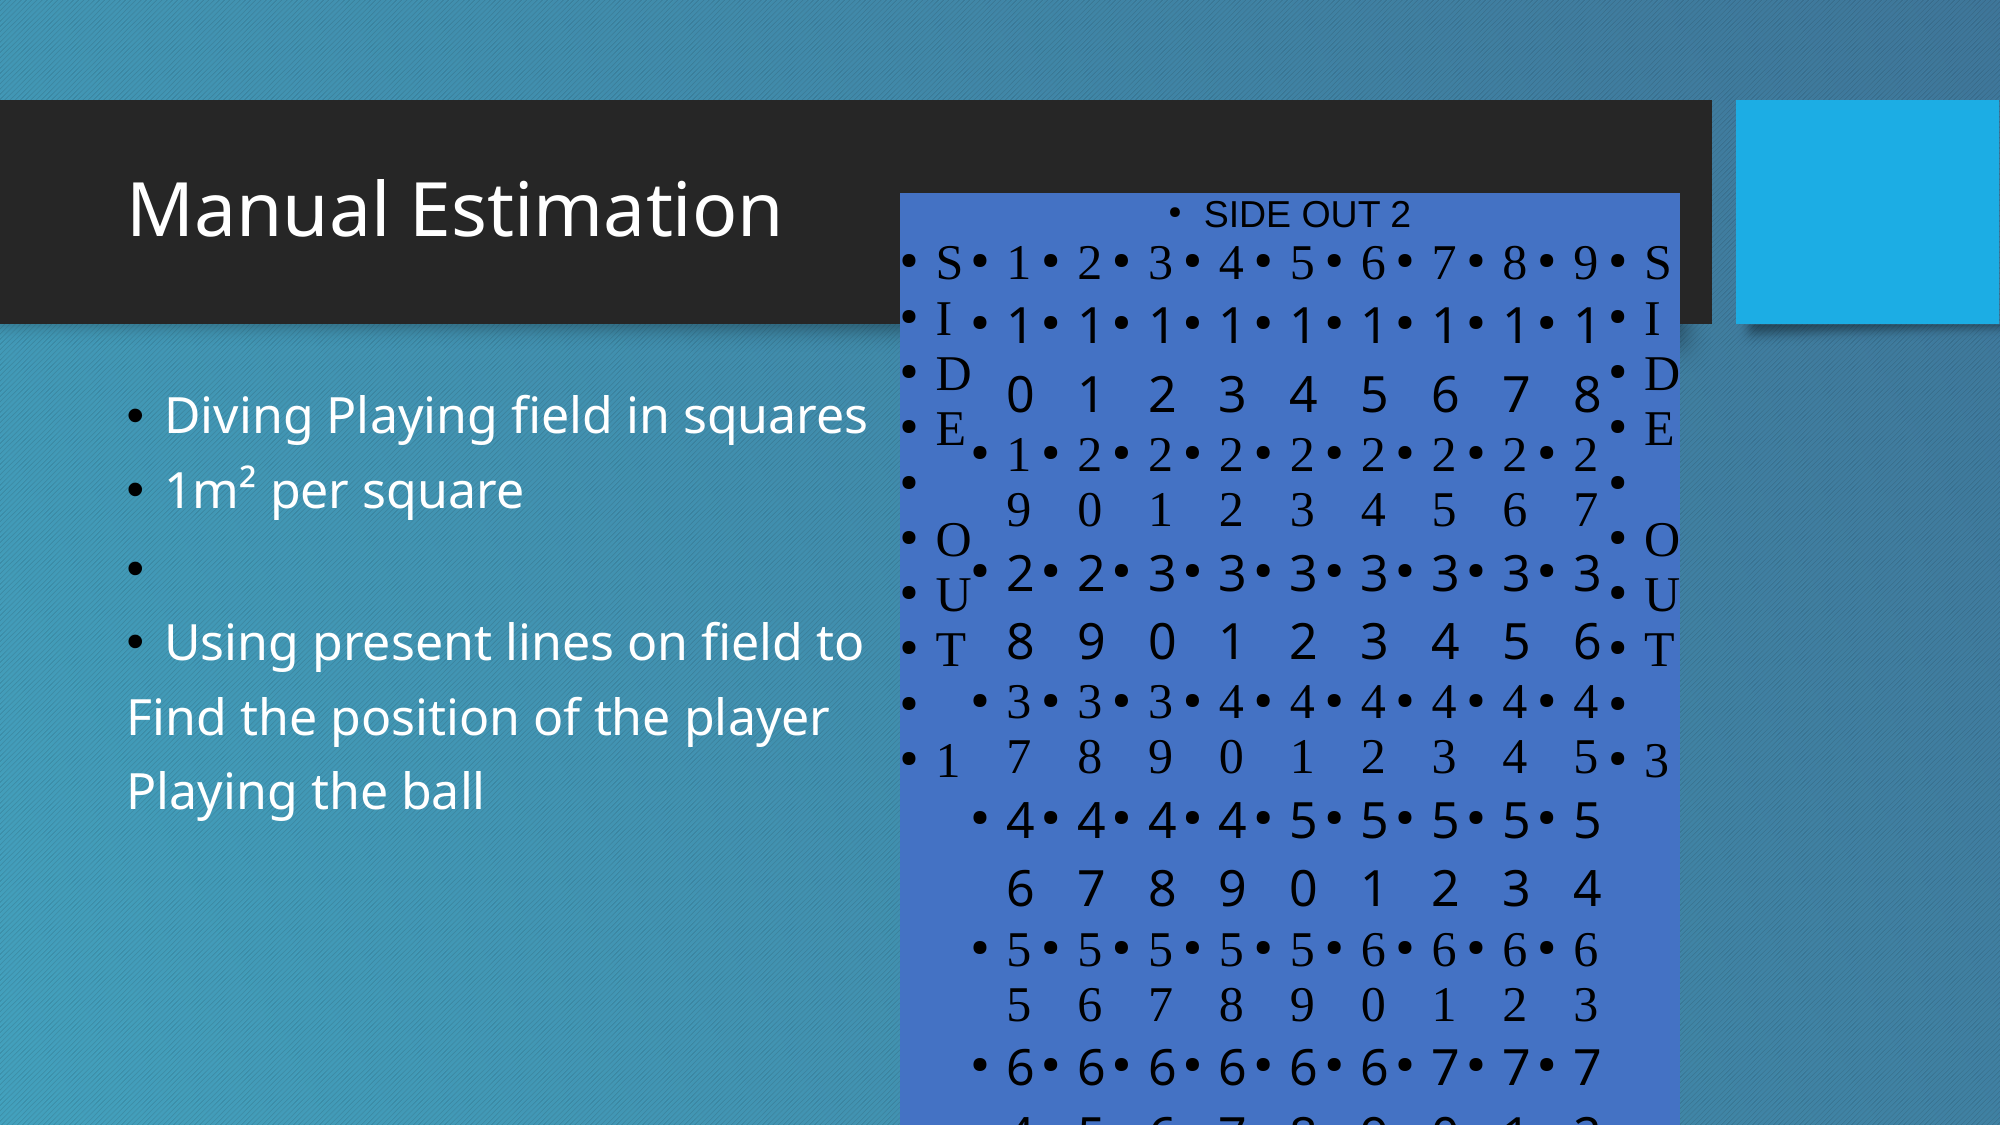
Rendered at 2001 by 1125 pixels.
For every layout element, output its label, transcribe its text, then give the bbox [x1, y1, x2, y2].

table_cell 49 [1184, 785, 1254, 921]
table_cell 26 [1467, 427, 1538, 538]
table_cell 33 [1325, 538, 1396, 674]
table_cell 40 [1184, 674, 1254, 785]
table_cell 52 [1396, 785, 1467, 921]
table_cell 57 [1113, 921, 1184, 1032]
table_cell 41 [1254, 674, 1325, 785]
table_cell 50 [1254, 785, 1325, 921]
table_cell 8 [1467, 235, 1538, 290]
table_cell 69 [1325, 1032, 1396, 1125]
table_cell 16 [1396, 290, 1467, 427]
table_cell 23 [1254, 427, 1325, 538]
table_cell S I D E O U T 1 [900, 235, 971, 1125]
table_cell 22 [1184, 427, 1254, 538]
table_cell 55 [971, 921, 1042, 1032]
title Manual Estimation [111, 123, 1689, 301]
table_cell 39 [1113, 674, 1184, 785]
table_cell 67 [1184, 1032, 1254, 1125]
table_cell 65 [1042, 1032, 1113, 1125]
table_cell 31 [1184, 538, 1254, 674]
table_cell 47 [1042, 785, 1113, 921]
table_cell 58 [1184, 921, 1254, 1032]
table_cell 54 [1538, 785, 1609, 921]
table_cell 71 [1467, 1032, 1538, 1125]
table_cell 51 [1325, 785, 1396, 921]
table_cell 53 [1467, 785, 1538, 921]
table_cell 44 [1467, 674, 1538, 785]
table_cell 19 [971, 427, 1042, 538]
table_cell 63 [1538, 921, 1609, 1032]
table_cell 56 [1042, 921, 1113, 1032]
table_cell 46 [971, 785, 1042, 921]
table_cell 27 [1538, 427, 1609, 538]
table_cell 72 [1538, 1032, 1609, 1125]
table_cell 10 [971, 290, 1042, 427]
table_cell 5 [1254, 235, 1325, 290]
table_cell 68 [1254, 1032, 1325, 1125]
table_cell 61 [1396, 921, 1467, 1032]
table_cell 70 [1439, 1121, 1451, 1125]
table_cell 30 [1113, 538, 1184, 674]
table_cell 25 [1396, 427, 1467, 538]
table_cell 48 [1113, 785, 1184, 921]
table_cell 43 [1396, 674, 1467, 785]
table_cell 15 [1325, 290, 1396, 427]
table_cell 1 [971, 235, 1042, 290]
table_cell 21 [1113, 427, 1184, 538]
list Diving Playing field in squares 1m² per square Using present lines on field to Find the position of the player Playing the ball [1680, 383, 1689, 974]
table_cell 9 [1538, 235, 1609, 290]
table_cell 29 [1042, 538, 1113, 674]
table_cell 59 [1254, 921, 1325, 1032]
table_cell 2 [1042, 235, 1113, 290]
table_cell 12 [1113, 290, 1184, 427]
table_cell 35 [1467, 538, 1538, 674]
table_cell 6 [1325, 235, 1396, 290]
table_cell 28 [971, 538, 1042, 674]
table_cell 20 [1042, 427, 1113, 538]
table_cell 60 [1325, 921, 1396, 1032]
table_cell 69 [1368, 1121, 1380, 1125]
table_cell 37 [971, 674, 1042, 785]
table_cell 70 [1396, 1032, 1467, 1125]
table_cell 4 [1184, 235, 1254, 290]
table_cell 38 [1042, 674, 1113, 785]
table_cell 64 [971, 1032, 1042, 1125]
table_cell 32 [1254, 538, 1325, 674]
table_cell 34 [1396, 538, 1467, 674]
table_cell 3 [1113, 235, 1184, 290]
table_header SIDE OUT 2 [900, 193, 1680, 235]
table_cell S I D E O U T 3 [1609, 235, 1680, 1125]
table_cell 45 [1538, 674, 1609, 785]
table_cell 13 [1184, 290, 1254, 427]
table_cell 14 [1254, 290, 1325, 427]
table_cell 11 [1042, 290, 1113, 427]
table_cell 68 [1297, 1120, 1310, 1125]
table_cell 66 [1113, 1032, 1184, 1125]
table_cell 7 [1396, 235, 1467, 290]
table_cell 62 [1467, 921, 1538, 1032]
table_cell 24 [1325, 427, 1396, 538]
table_cell 17 [1467, 290, 1538, 427]
table_cell 36 [1538, 538, 1609, 674]
table_cell 42 [1325, 674, 1396, 785]
list Diving Playing field in squares 1m² per square Using present lines on field to Find the position of the player Playing the ball [111, 383, 900, 974]
table_cell 18 [1538, 290, 1609, 427]
